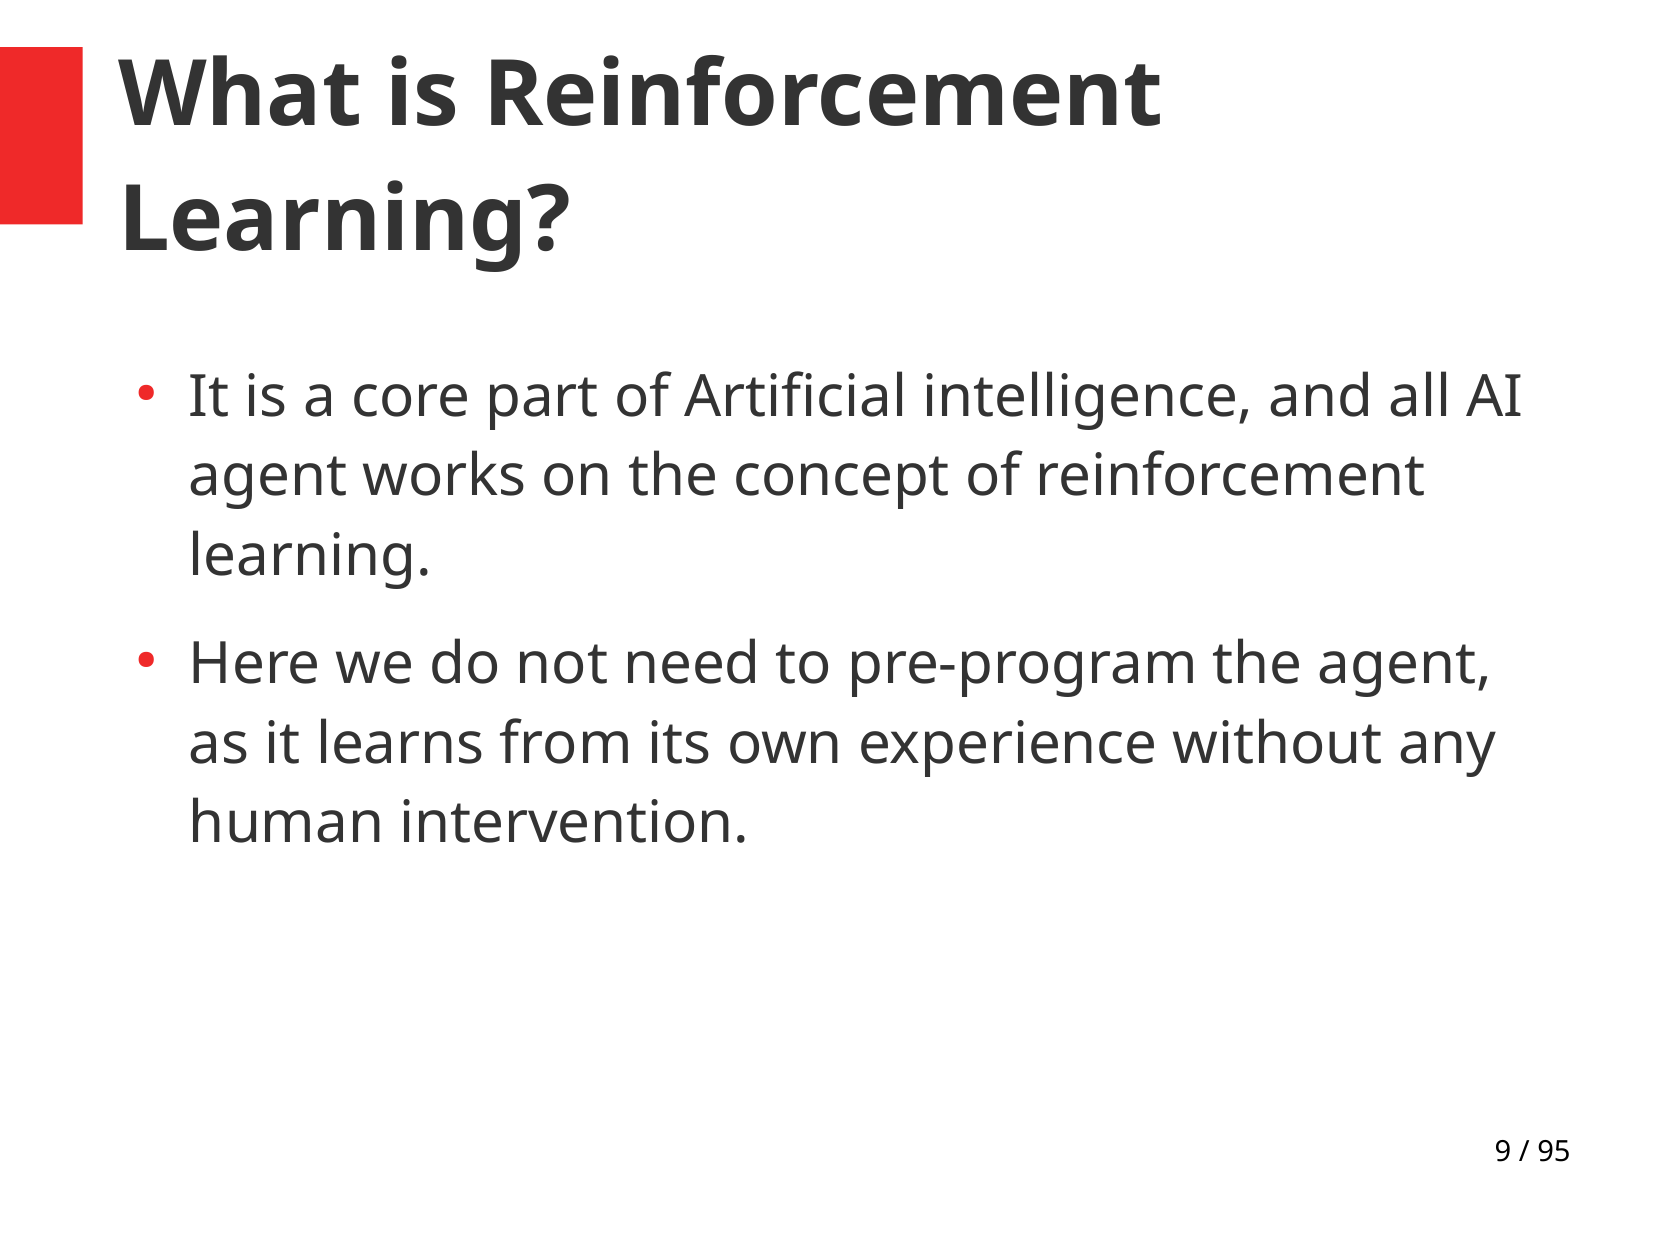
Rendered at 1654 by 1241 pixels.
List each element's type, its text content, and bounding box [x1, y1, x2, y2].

title What is Reinforcement Learning? [118, 28, 1571, 278]
list It is a core part of Artificial intelligence, and all AI agent works on the concept of reinforcement learning. Here we do not need to pre-program the agent, as it learns from its own experience without any human intervention. [118, 354, 1536, 1074]
